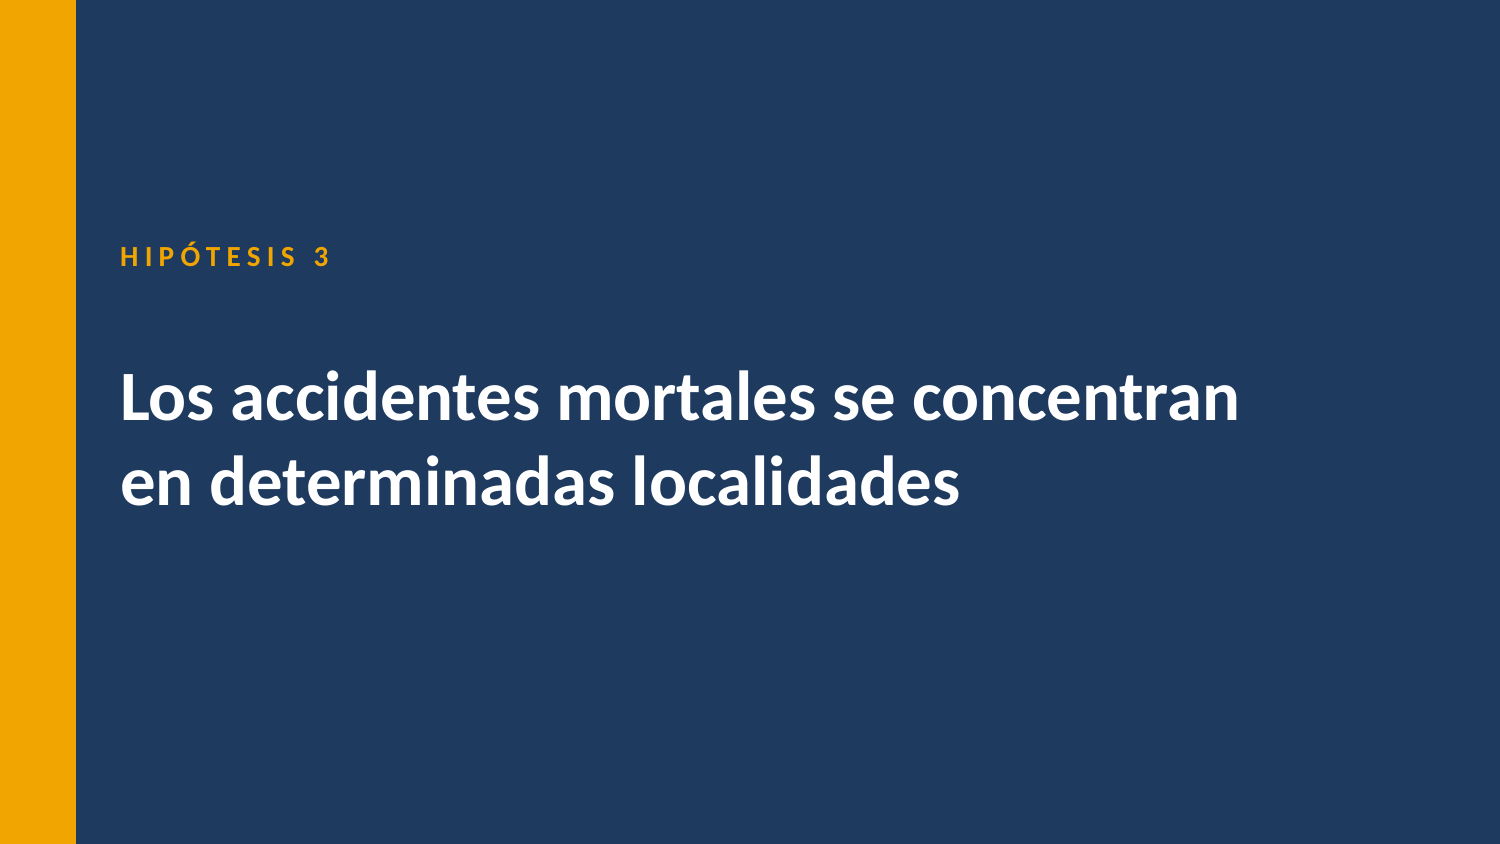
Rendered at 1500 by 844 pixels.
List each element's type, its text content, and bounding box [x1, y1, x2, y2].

text_box Los accidentes mortales se concentran en determinadas localidades [119, 299, 1395, 570]
text_box [0, 0, 75, 844]
text_box HIPÓTESIS 3 [119, 209, 1470, 300]
